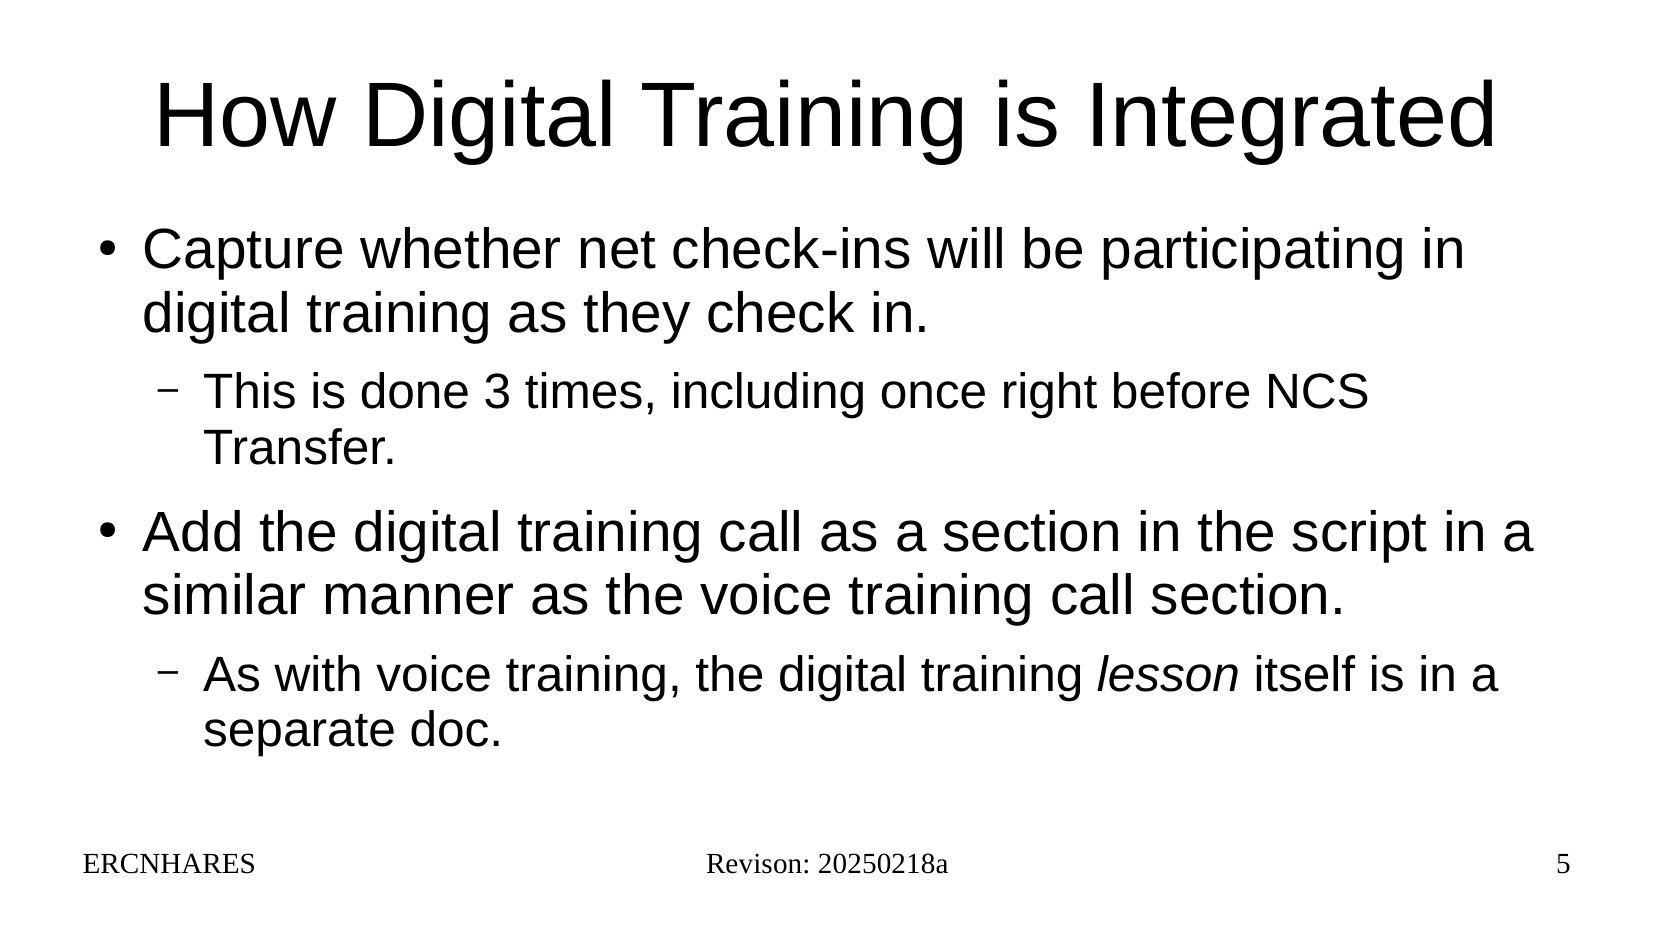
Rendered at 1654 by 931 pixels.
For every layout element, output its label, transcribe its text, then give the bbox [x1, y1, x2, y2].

title How Digital Training is Integrated [82, 37, 1571, 193]
list Capture whether net check-ins will be participating in digital training as they check in. This is done 3 times, including once right before NCS Transfer. Add the digital training call as a section in the script in a similar manner as the voice training call section. As with voice training, the digital training lesson itself is in a separate doc. [82, 217, 1571, 758]
